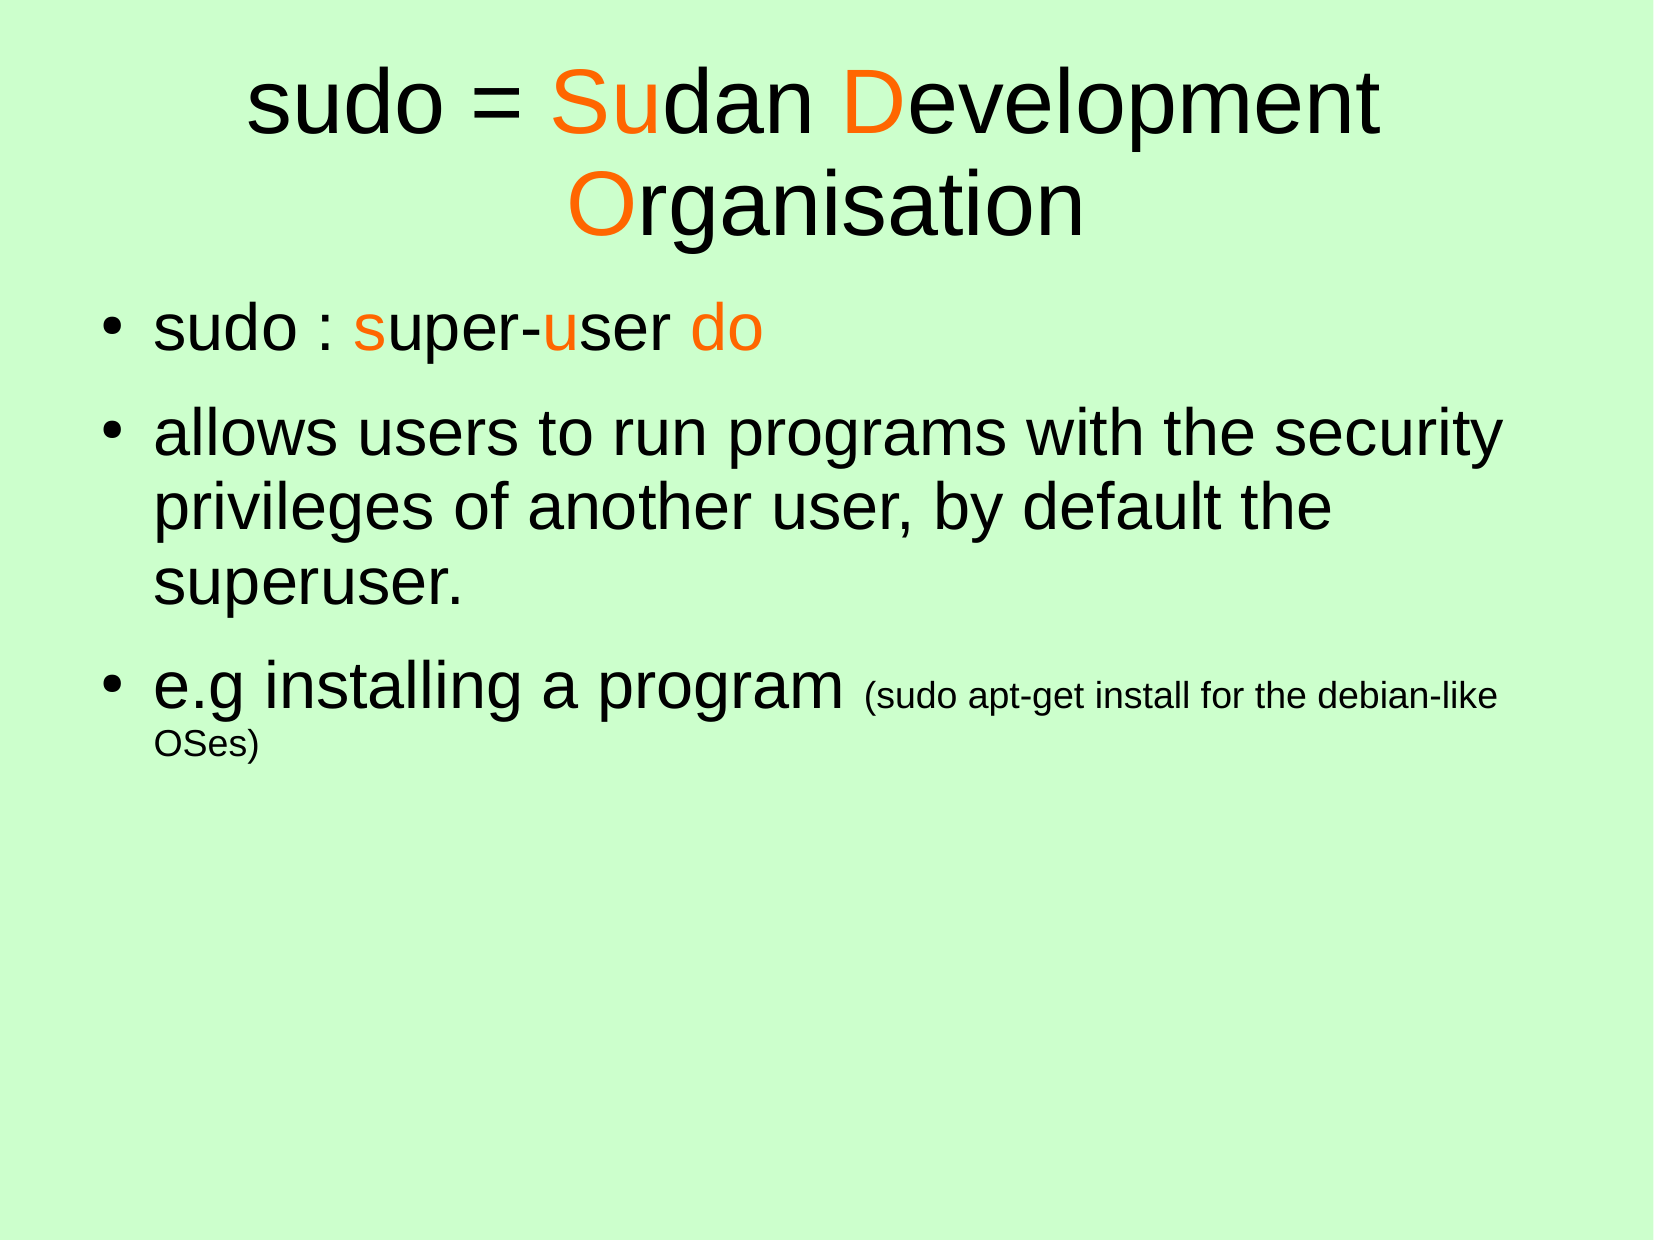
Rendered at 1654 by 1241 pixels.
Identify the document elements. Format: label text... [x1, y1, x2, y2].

list sudo : super-user do allows users to run programs with the security privileges of another user, by default the superuser. e.g installing a program (sudo apt-get install for the debian-like OSes) [82, 290, 1571, 1010]
title sudo = Sudan Development Organisation [82, 49, 1571, 257]
